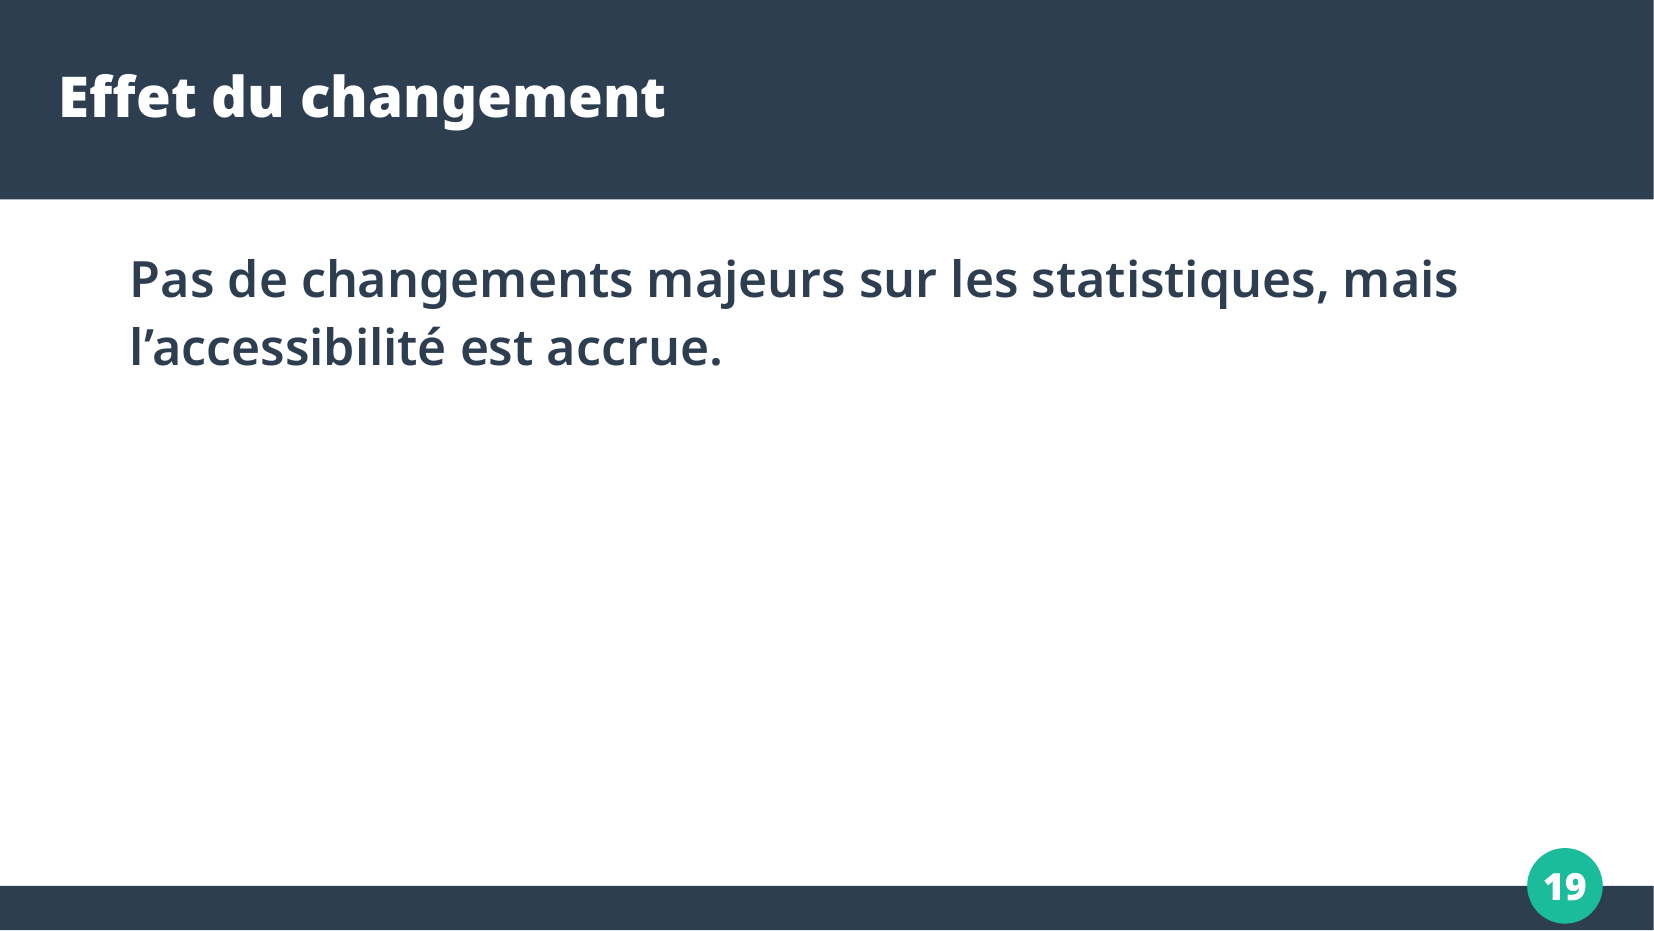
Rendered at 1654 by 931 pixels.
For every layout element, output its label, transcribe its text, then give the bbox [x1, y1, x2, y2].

title Effet du changement [59, 37, 1595, 156]
list Pas de changements majeurs sur les statistiques, mais l’accessibilité est accrue. [59, 243, 1595, 680]
